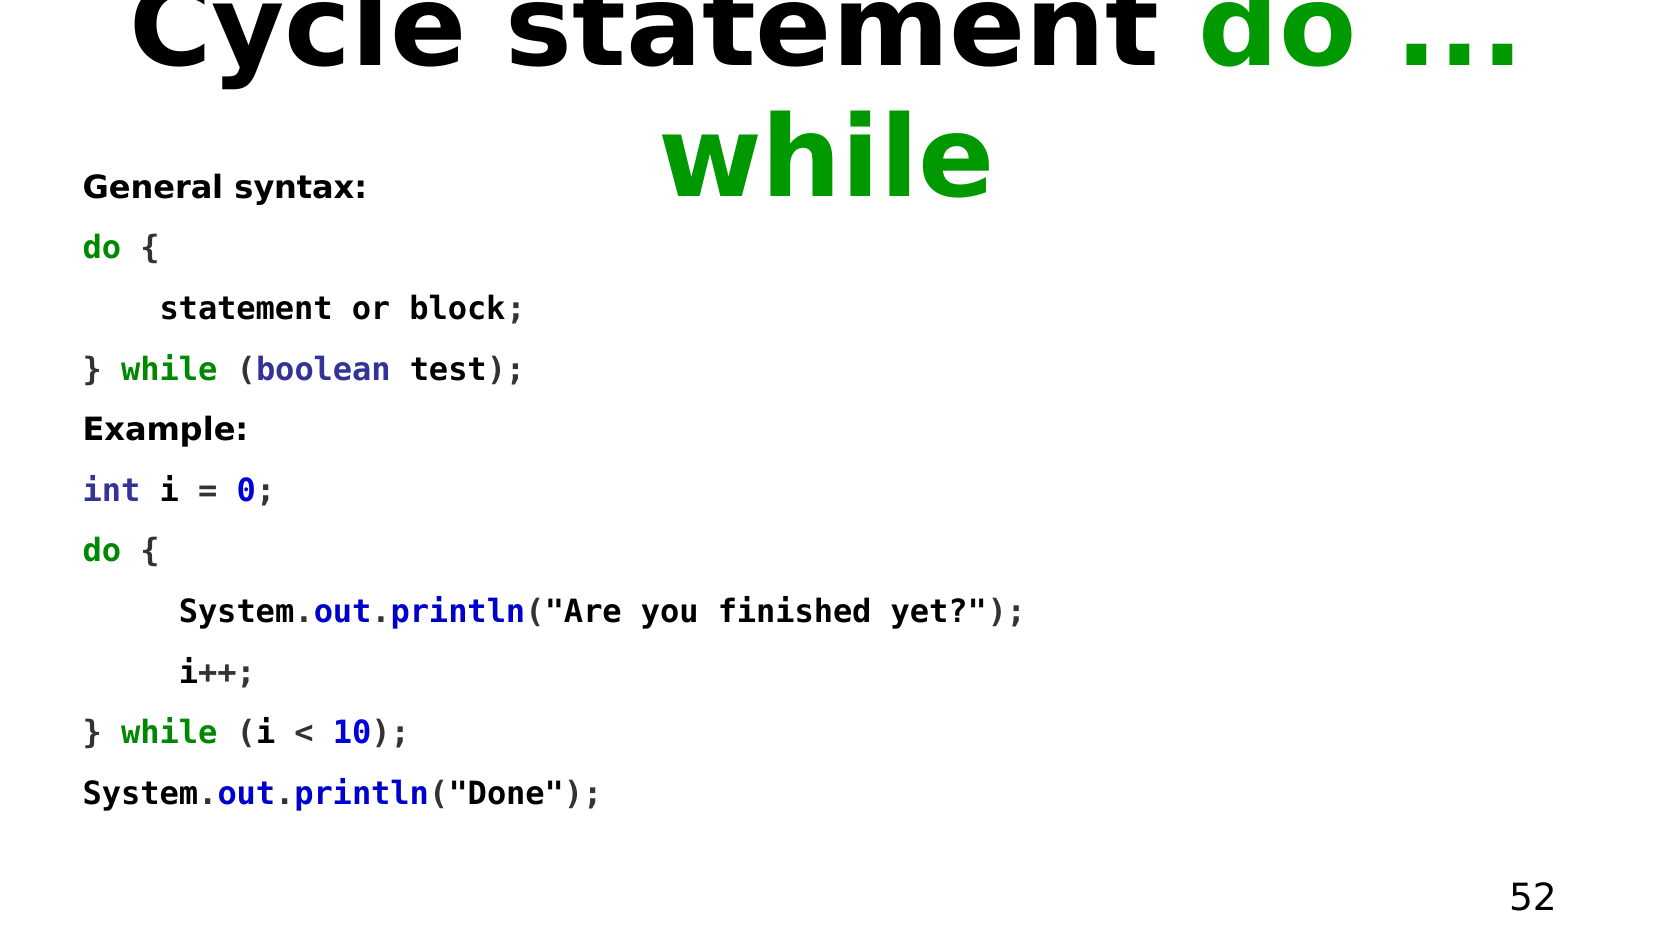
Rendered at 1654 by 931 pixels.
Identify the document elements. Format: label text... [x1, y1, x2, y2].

list General syntax: do { statement or block; } while (boolean test); Example: int i = 0; do { System.out.println("Are you finished yet?"); i++; } while (i < 10); System.out.println("Done"); [82, 168, 1538, 824]
title Cycle statement do ... while [82, 0, 1571, 223]
